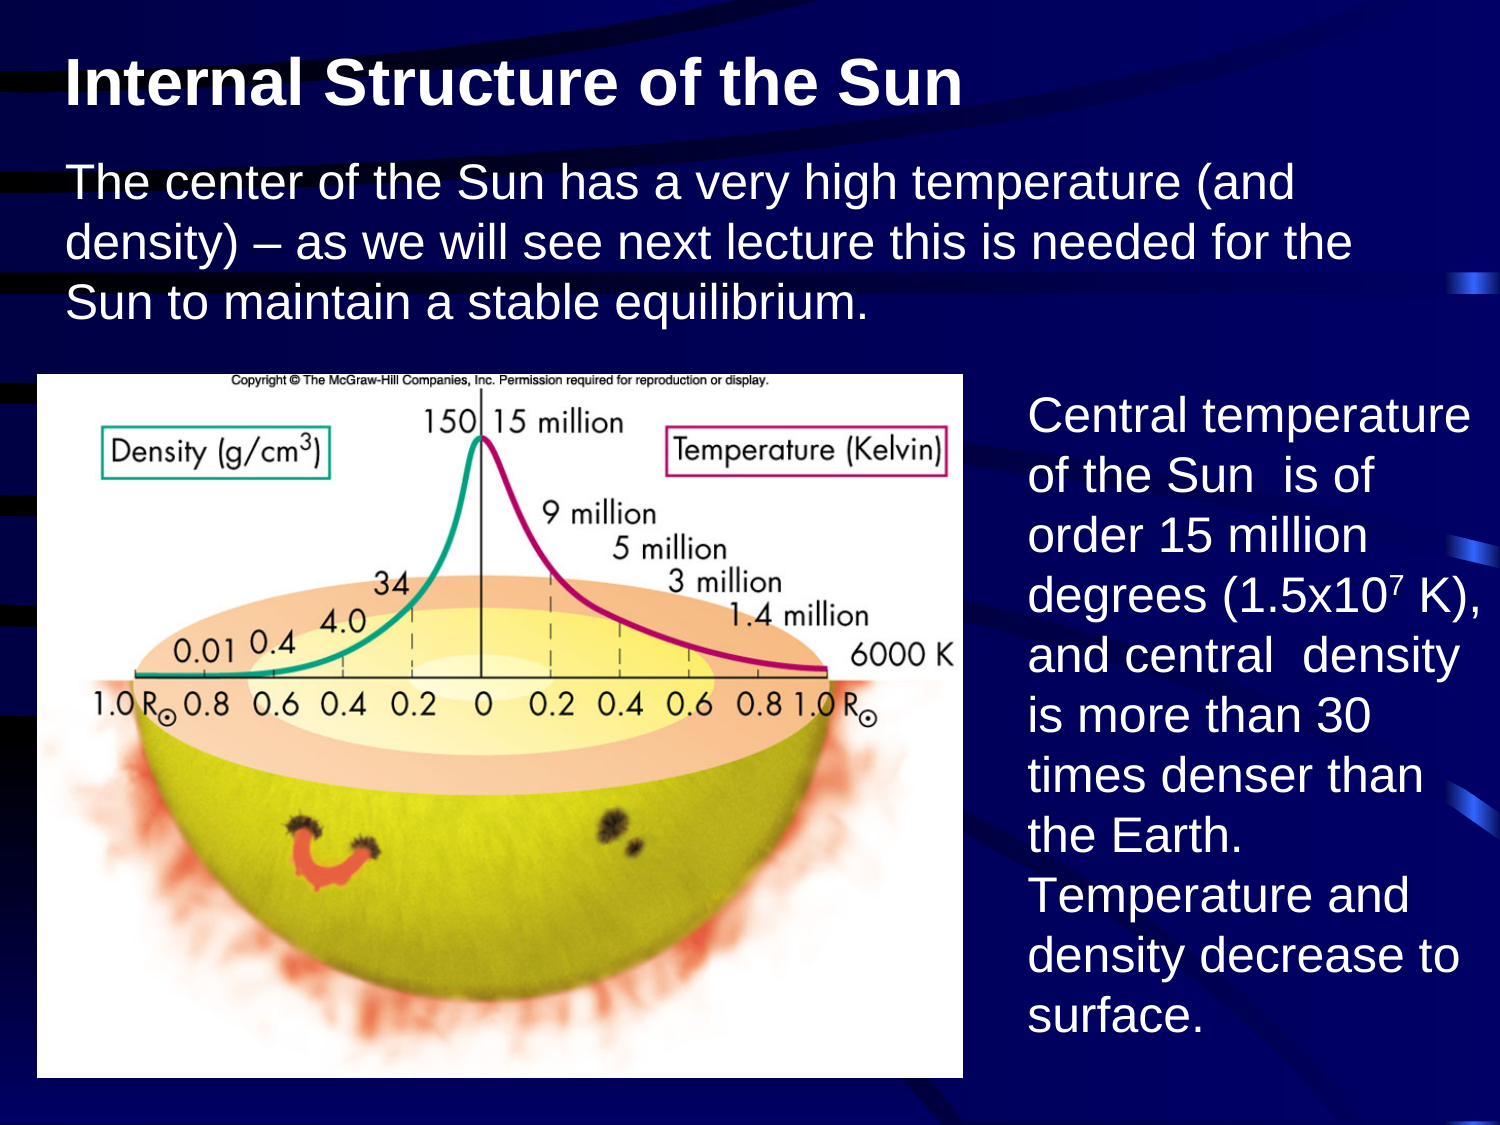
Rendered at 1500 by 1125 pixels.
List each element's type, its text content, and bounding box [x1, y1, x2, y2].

text_box Central temperature of the Sun is of order 15 million degrees (1.5x107 K), and central density is more than 30 times denser than the Earth. Temperature and density decrease to surface. [1012, 374, 1500, 1051]
text_box Internal Structure of the Sun The center of the Sun has a very high temperature (and density) – as we will see next lecture this is needed for the Sun to maintain a stable equilibrium. [50, 30, 1463, 338]
picture [37, 374, 963, 1078]
